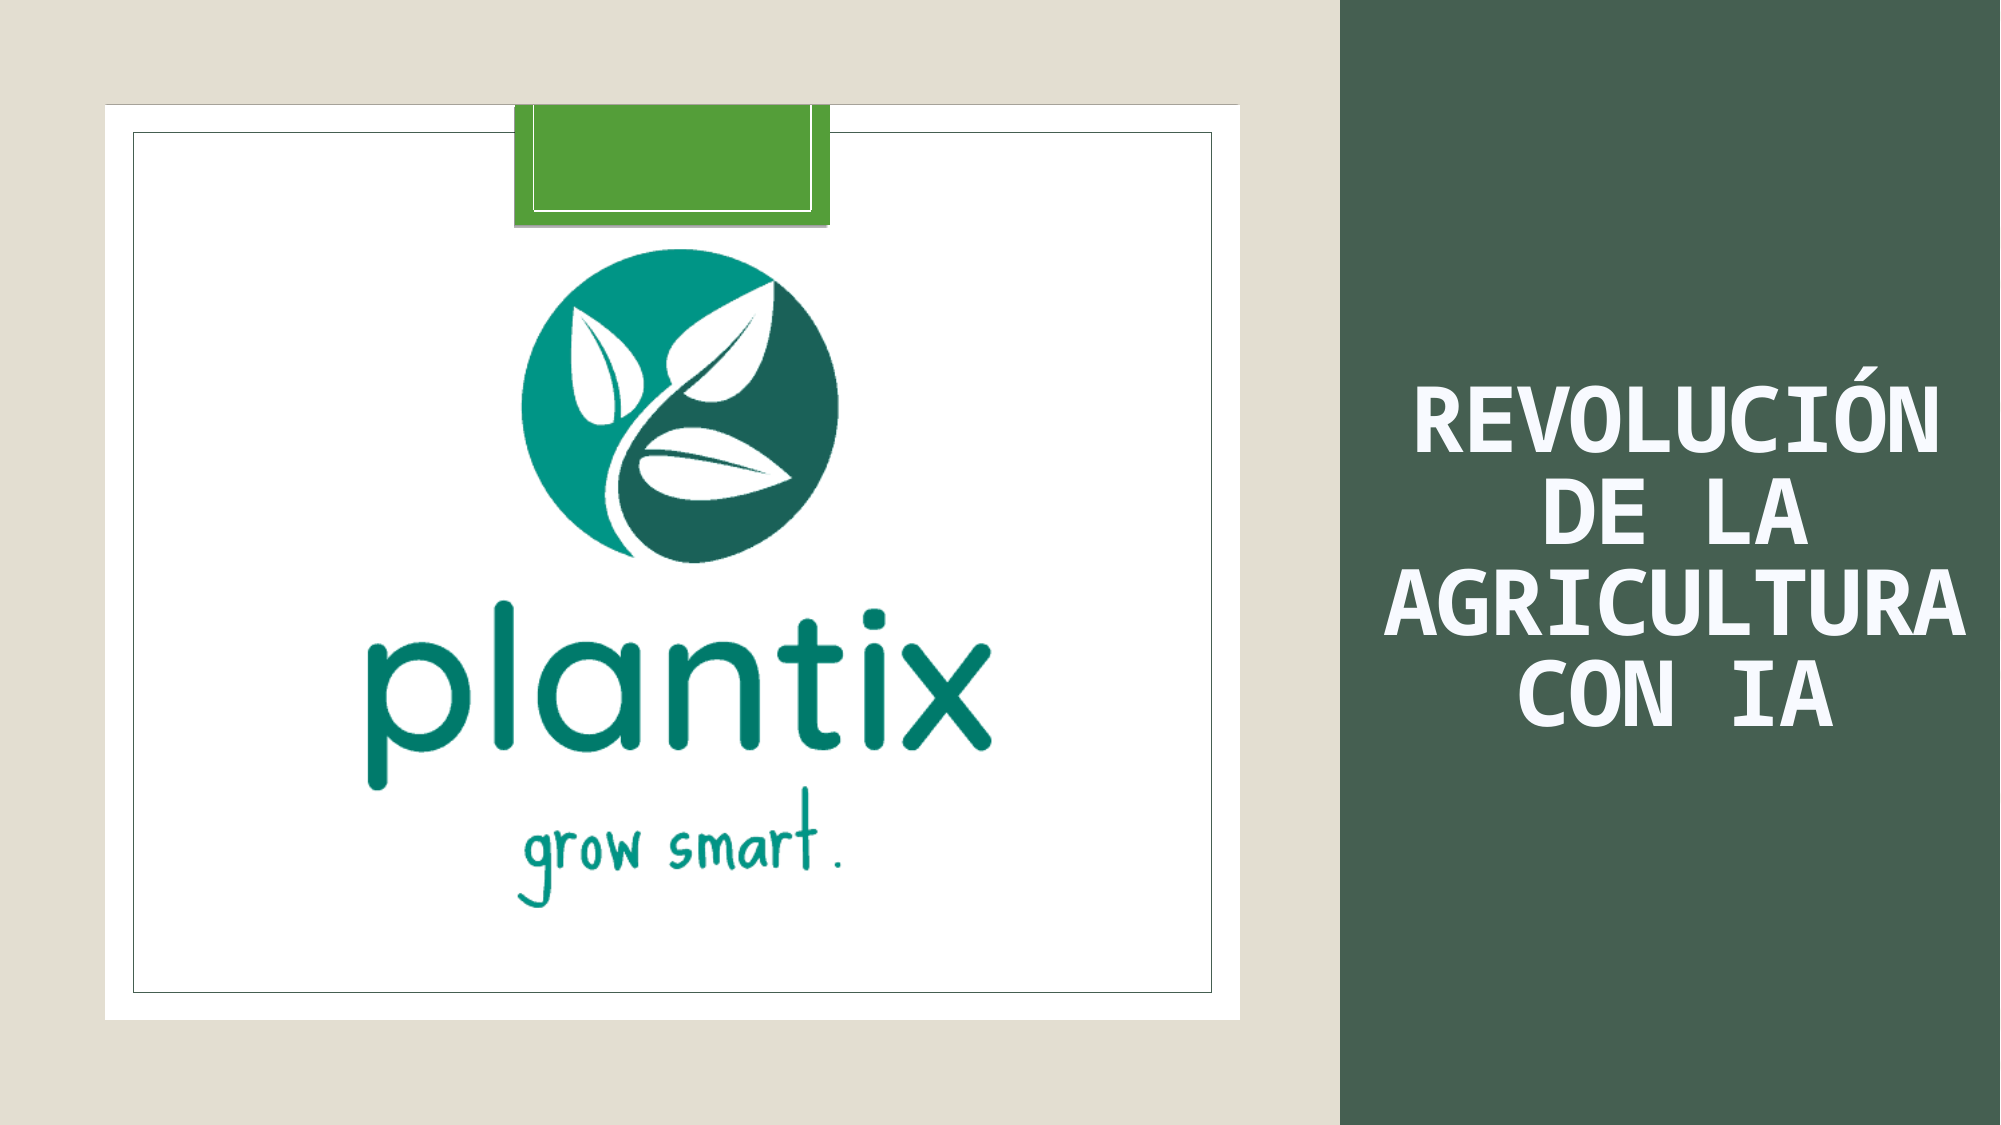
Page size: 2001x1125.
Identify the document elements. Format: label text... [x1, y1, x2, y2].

text_box [0, 0, 2000, 1125]
title Revolución de la Agricultura con IA [1367, 295, 1983, 830]
picture [336, 236, 1021, 920]
